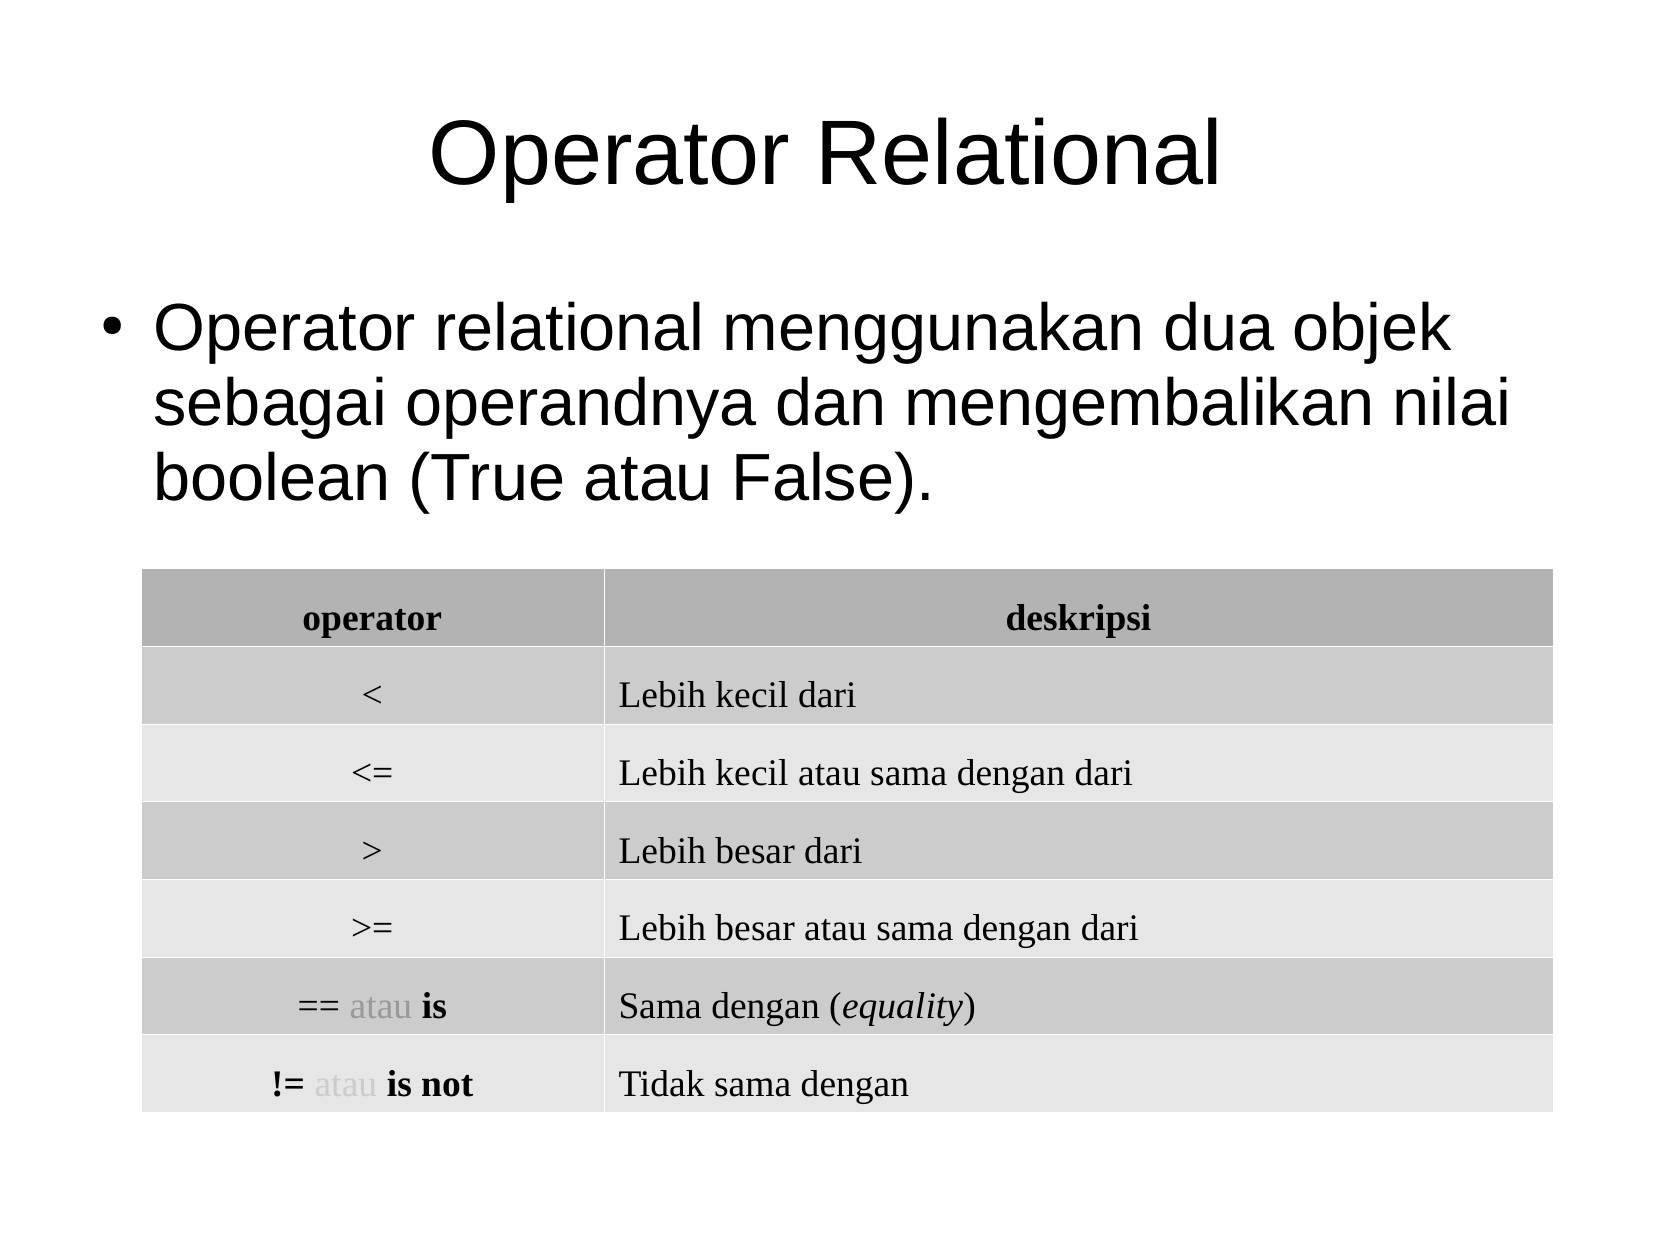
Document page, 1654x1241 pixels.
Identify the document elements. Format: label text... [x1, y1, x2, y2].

table_cell Sama dengan (equality) [605, 958, 1553, 1034]
table_cell Lebih besar dari [605, 802, 1553, 879]
title Operator Relational [82, 49, 1571, 257]
table_cell Lebih kecil atau sama dengan dari [605, 725, 1553, 801]
table_cell Lebih besar atau sama dengan dari [605, 880, 1553, 957]
table_cell != atau is not [142, 1035, 604, 1112]
list Operator relational menggunakan dua objek sebagai operandnya dan mengembalikan nilai boolean (True atau False). [82, 290, 1571, 1010]
table_cell <= [142, 725, 604, 801]
table_cell > [142, 802, 604, 879]
table_cell Lebih kecil dari [605, 647, 1553, 724]
table_cell Tidak sama dengan [605, 1035, 1553, 1112]
table_header operator [142, 569, 604, 646]
table_cell < [142, 647, 604, 724]
table_cell >= [142, 880, 604, 957]
table_cell == atau is [142, 958, 604, 1034]
table_header deskripsi [605, 569, 1553, 646]
